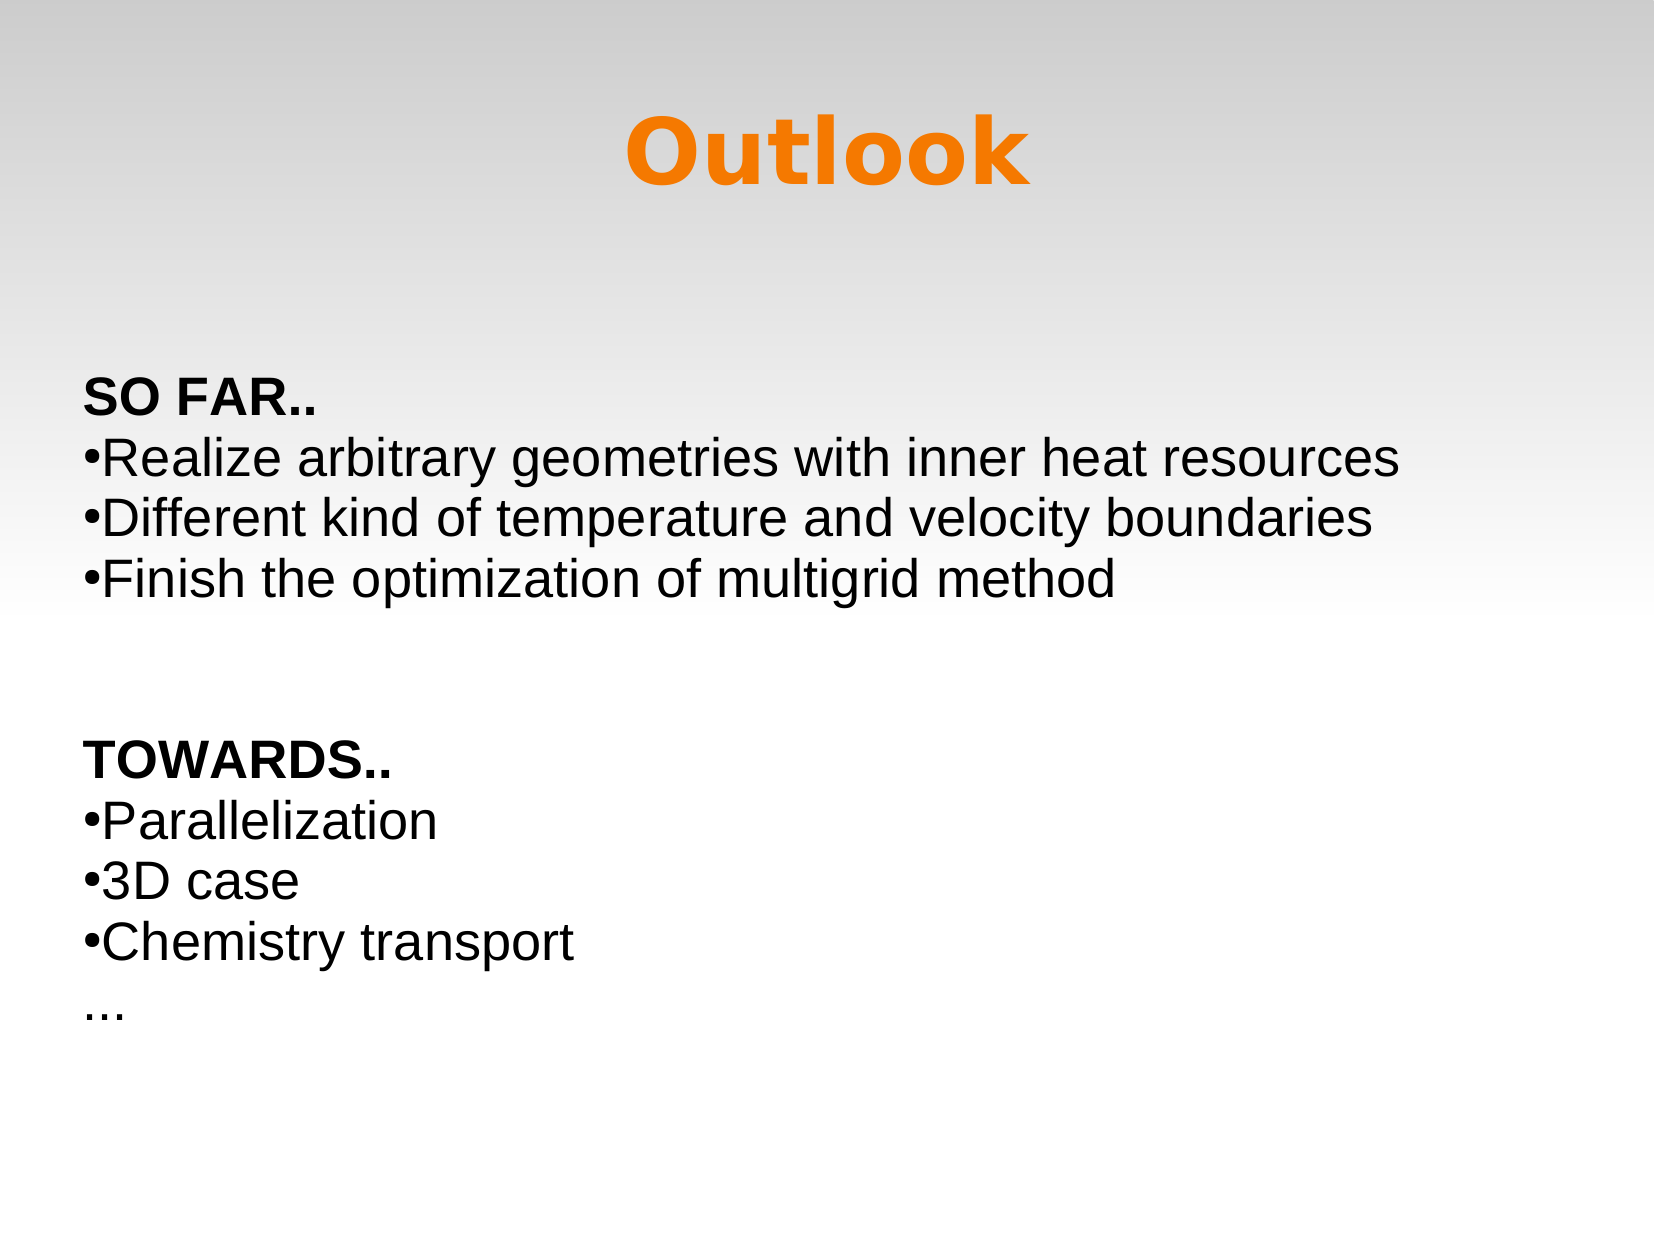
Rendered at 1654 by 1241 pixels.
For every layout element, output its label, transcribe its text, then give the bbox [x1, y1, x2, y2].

title Outlook [82, 49, 1571, 257]
subtitle SO FAR.. Realize arbitrary geometries with inner heat resources Different kind of temperature and velocity boundaries Finish the optimization of multigrid method TOWARDS.. Parallelization 3D case Chemistry transport ... [82, 290, 1571, 1109]
